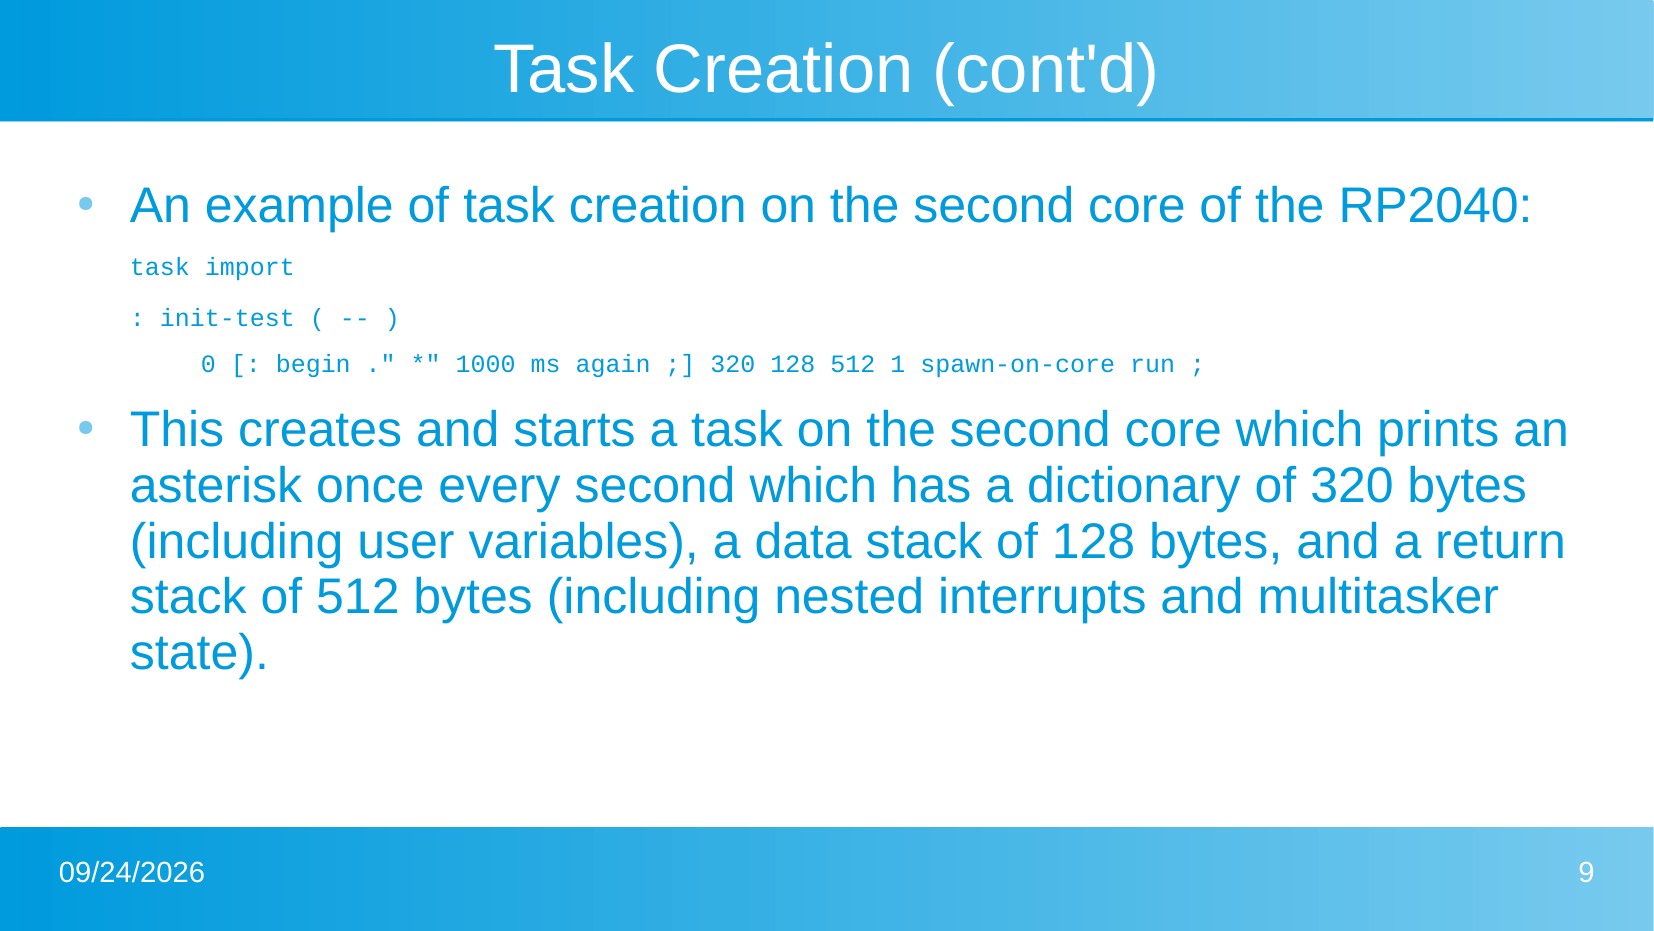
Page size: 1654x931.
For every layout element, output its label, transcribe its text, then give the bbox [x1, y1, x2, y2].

list An example of task creation on the second core of the RP2040: task import : init-test ( -- ) 0 [: begin ." *" 1000 ms again ;] 320 128 512 1 spawn-on-core run ; This creates and starts a task on the second core which prints an asterisk once every second which has a dictionary of 320 bytes (including user variables), a data stack of 128 bytes, and a return stack of 512 bytes (including nested interrupts and multitasker state). [59, 177, 1595, 768]
title Task Creation (cont'd) [59, 29, 1595, 108]
